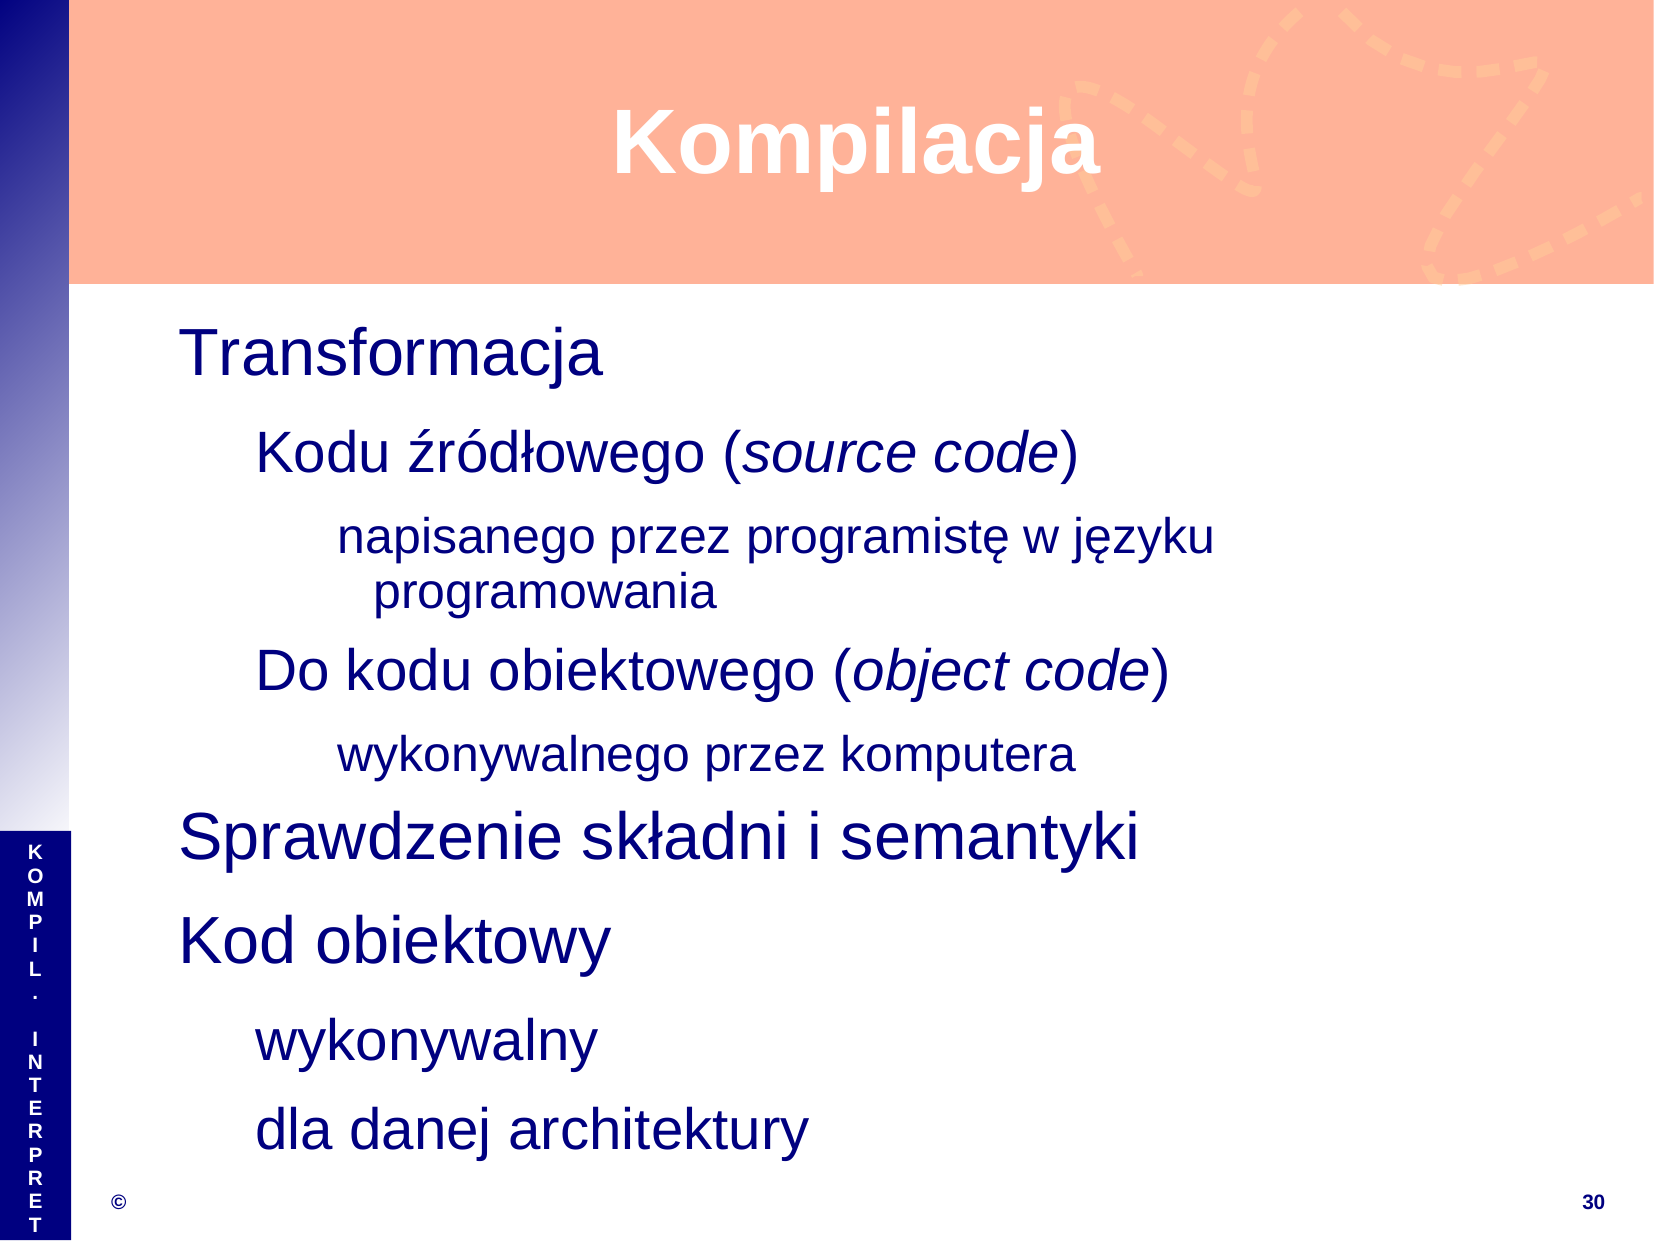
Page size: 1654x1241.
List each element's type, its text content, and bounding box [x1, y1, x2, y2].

list Transformacja Kodu źródłowego (source code) napisanego przez programistę w języku programowania Do kodu obiektowego (object code) wykonywalnego przez komputera Sprawdzenie składni i semantyki Kod obiektowy wykonywalny dla danej architektury [160, 315, 1564, 1161]
text_box K O M P I L . I N T E R P R E T [0, 830, 71, 1241]
title Kompilacja [96, 37, 1617, 246]
